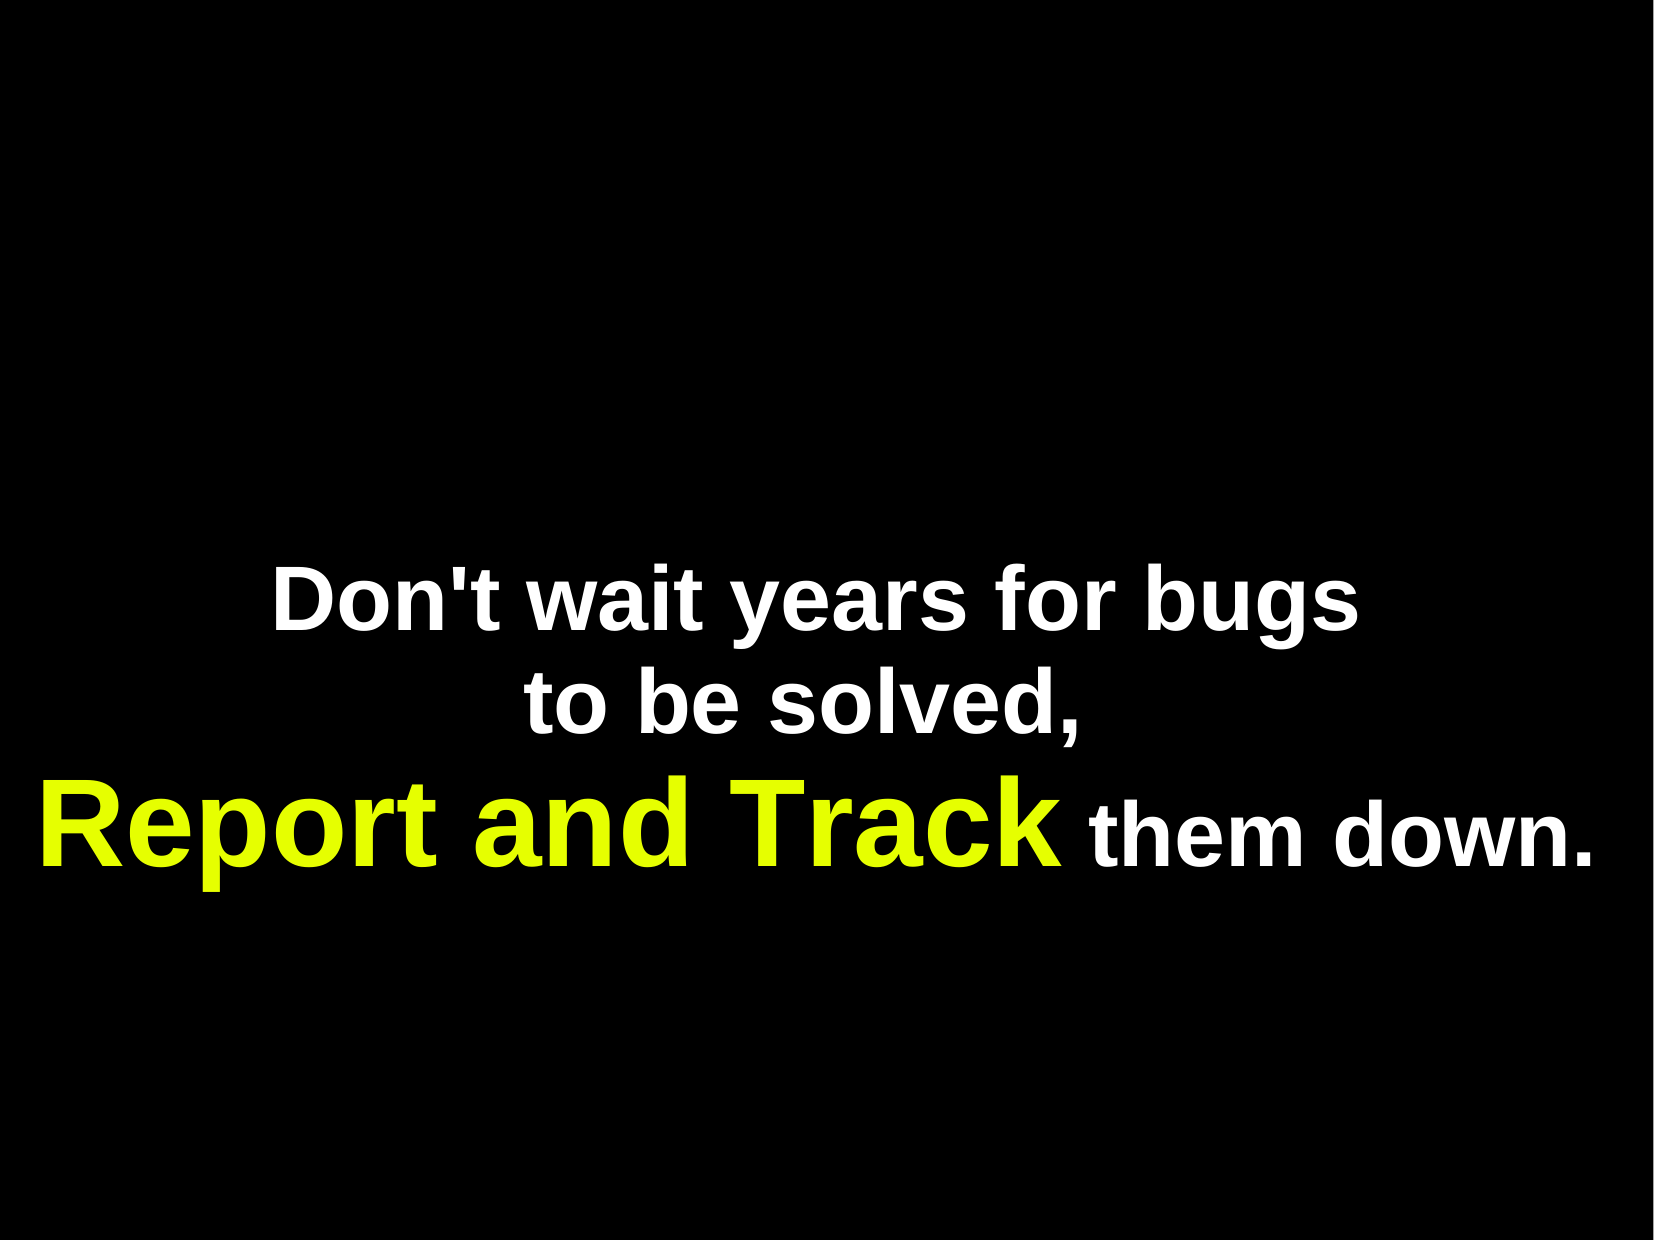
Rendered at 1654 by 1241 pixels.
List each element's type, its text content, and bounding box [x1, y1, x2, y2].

text_box Don't wait years for bugs to be solved, Report and Track them down. [20, 540, 1613, 901]
